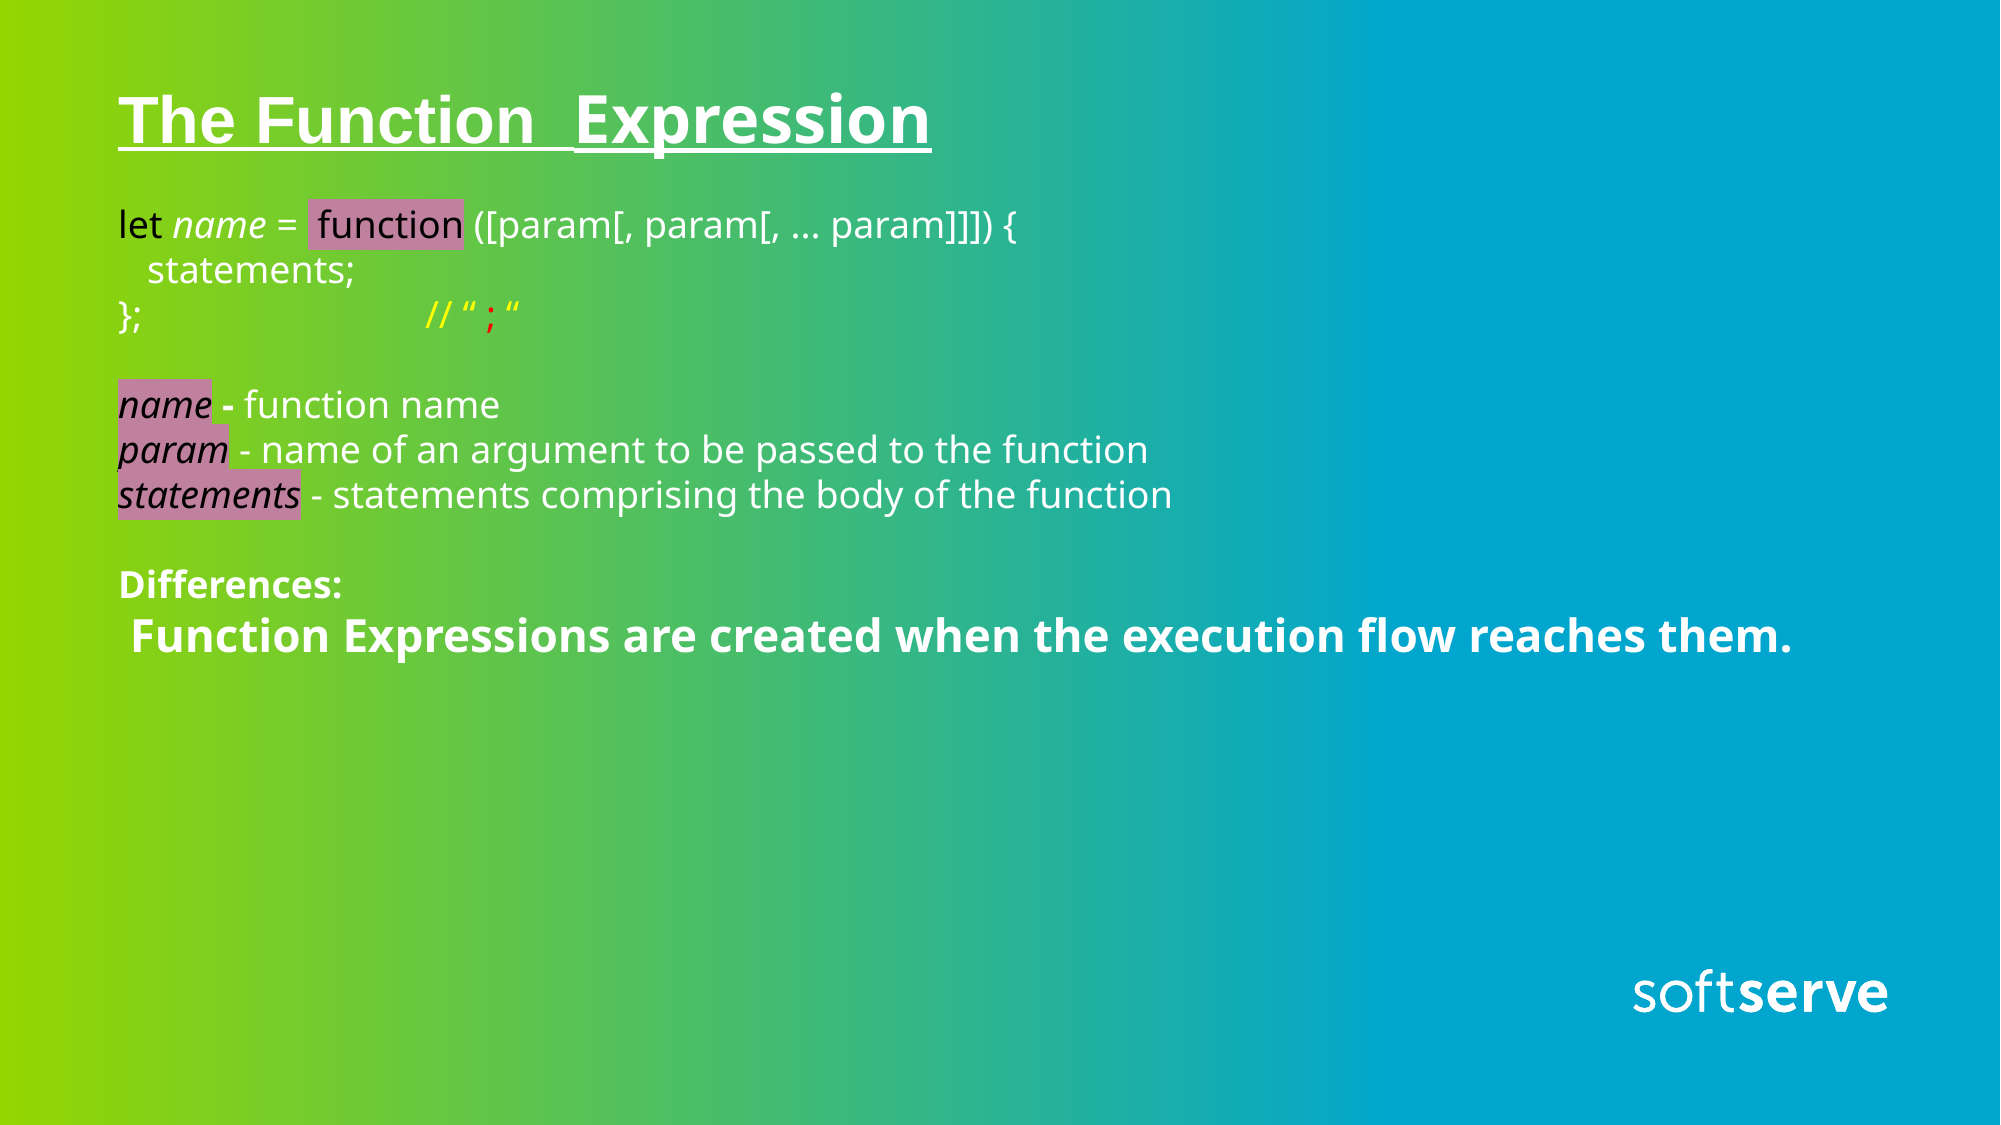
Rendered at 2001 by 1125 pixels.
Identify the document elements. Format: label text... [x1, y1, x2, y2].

text_box The Function Expression let name = function ([param[, param[, ... param]]]) { statements; }; // “ ; “ name - function name param - name of an argument to be passed to the function statements - statements comprising the body of the function Differences: Function Expressions are created when the execution flow reaches them. [118, 68, 1893, 857]
